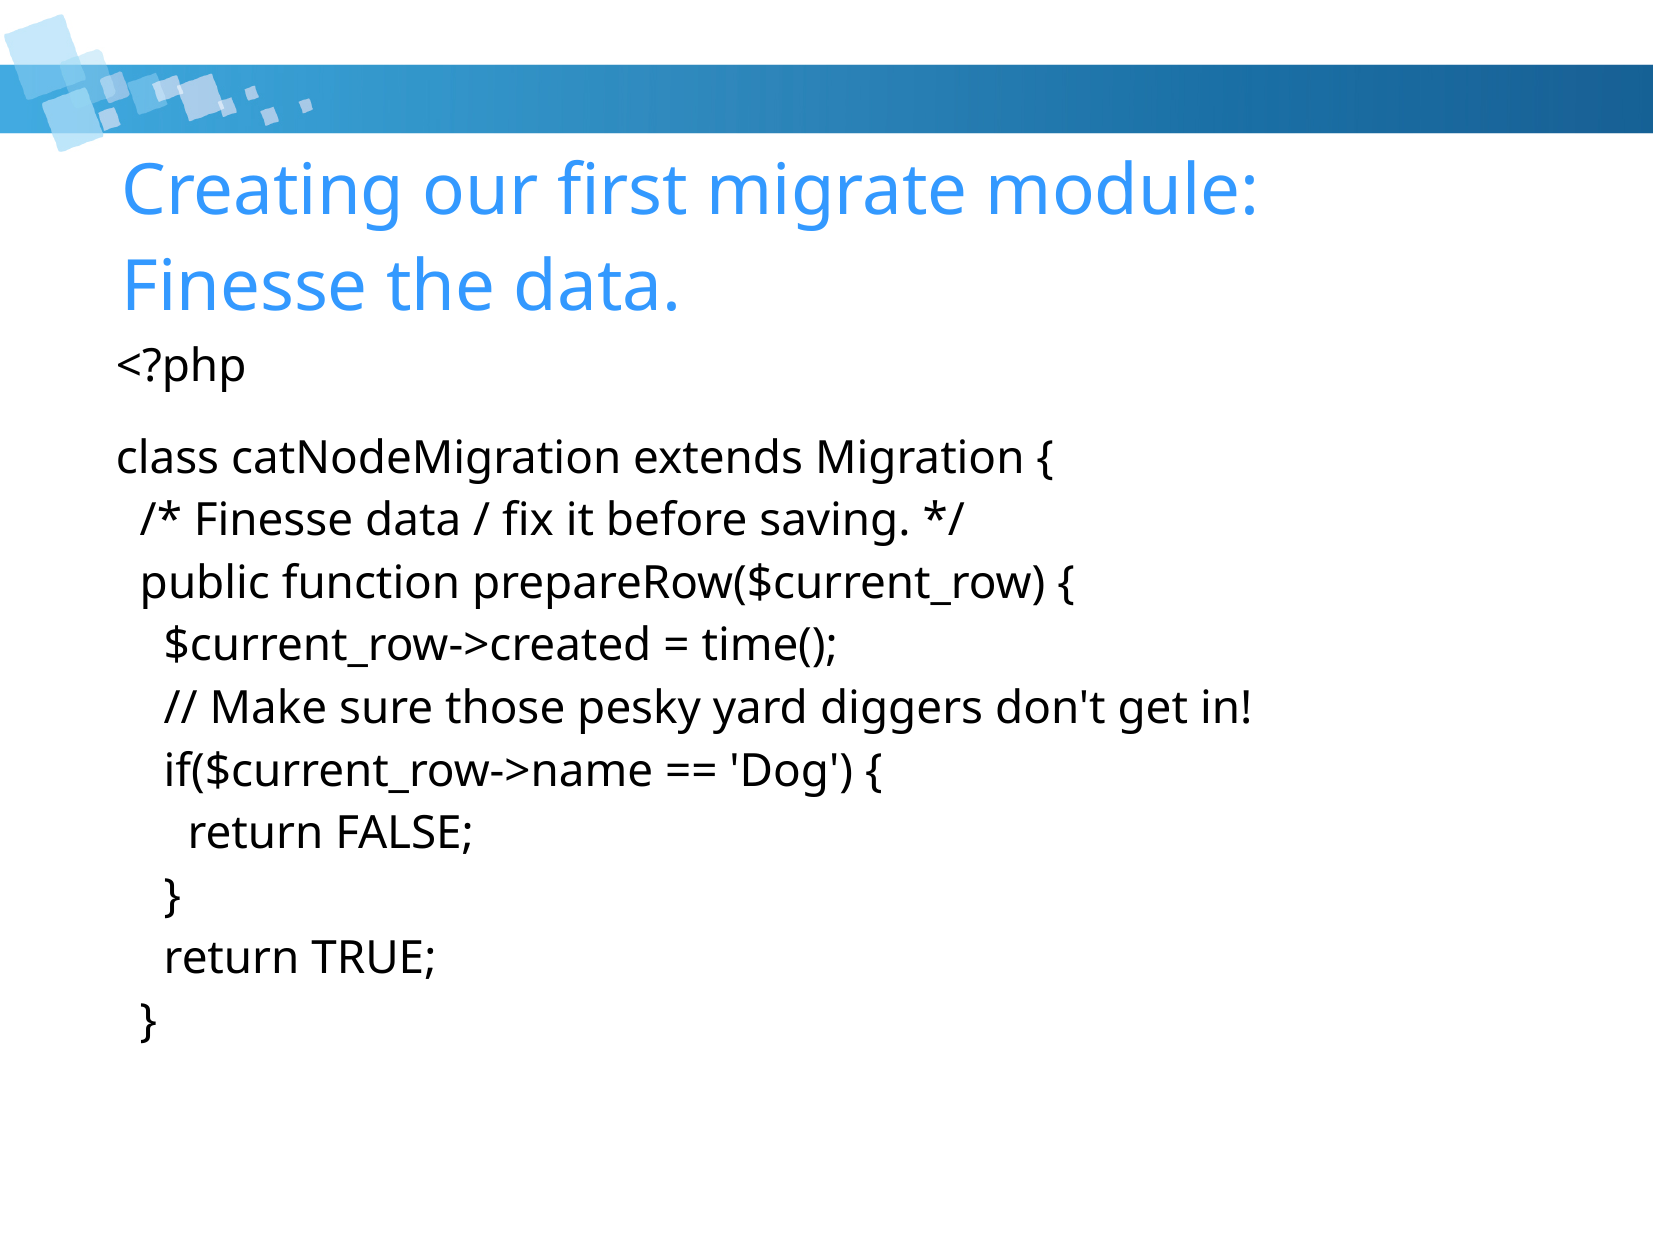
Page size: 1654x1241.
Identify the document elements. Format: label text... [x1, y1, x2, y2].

list <?php class catNodeMigration extends Migration { /* Finesse data / fix it before saving. */ public function prepareRow($current_row) { $current_row->created = time(); // Make sure those pesky yard diggers don't get in! if($current_row->name == 'Dog') { return FALSE; } return TRUE; } [45, 332, 1636, 971]
picture [0, 0, 1653, 1238]
title Creating our first migrate module: Finesse the data. [121, 131, 1534, 332]
